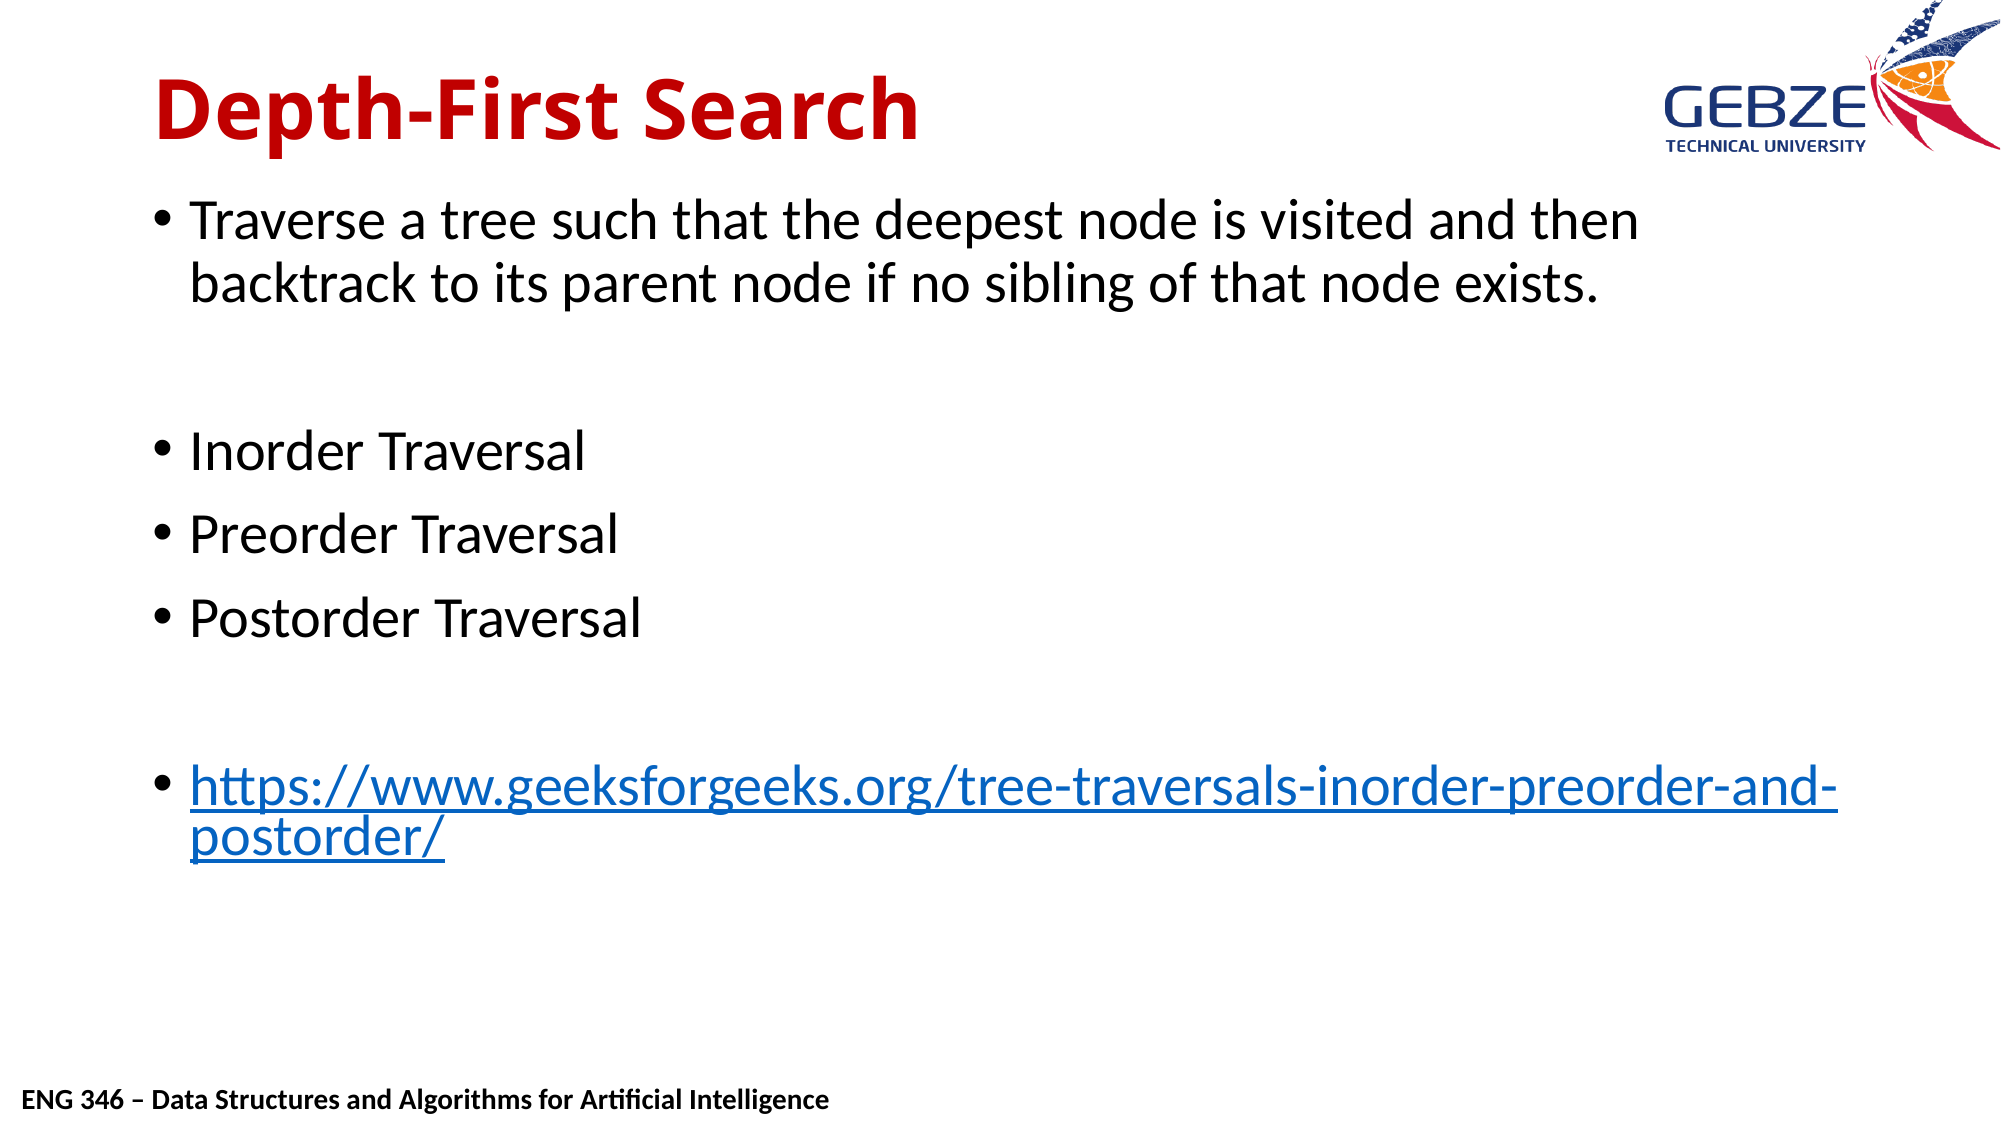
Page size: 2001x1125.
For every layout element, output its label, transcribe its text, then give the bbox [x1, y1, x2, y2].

picture [1665, 0, 2001, 152]
list Traverse a tree such that the deepest node is visited and then backtrack to its parent node if no sibling of that node exists. Inorder Traversal Preorder Traversal Postorder Traversal https://www.geeksforgeeks.org/tree-traversals-inorder-preorder-and-postorder/ [137, 181, 1863, 1014]
title Depth-First Search [137, 59, 1863, 166]
